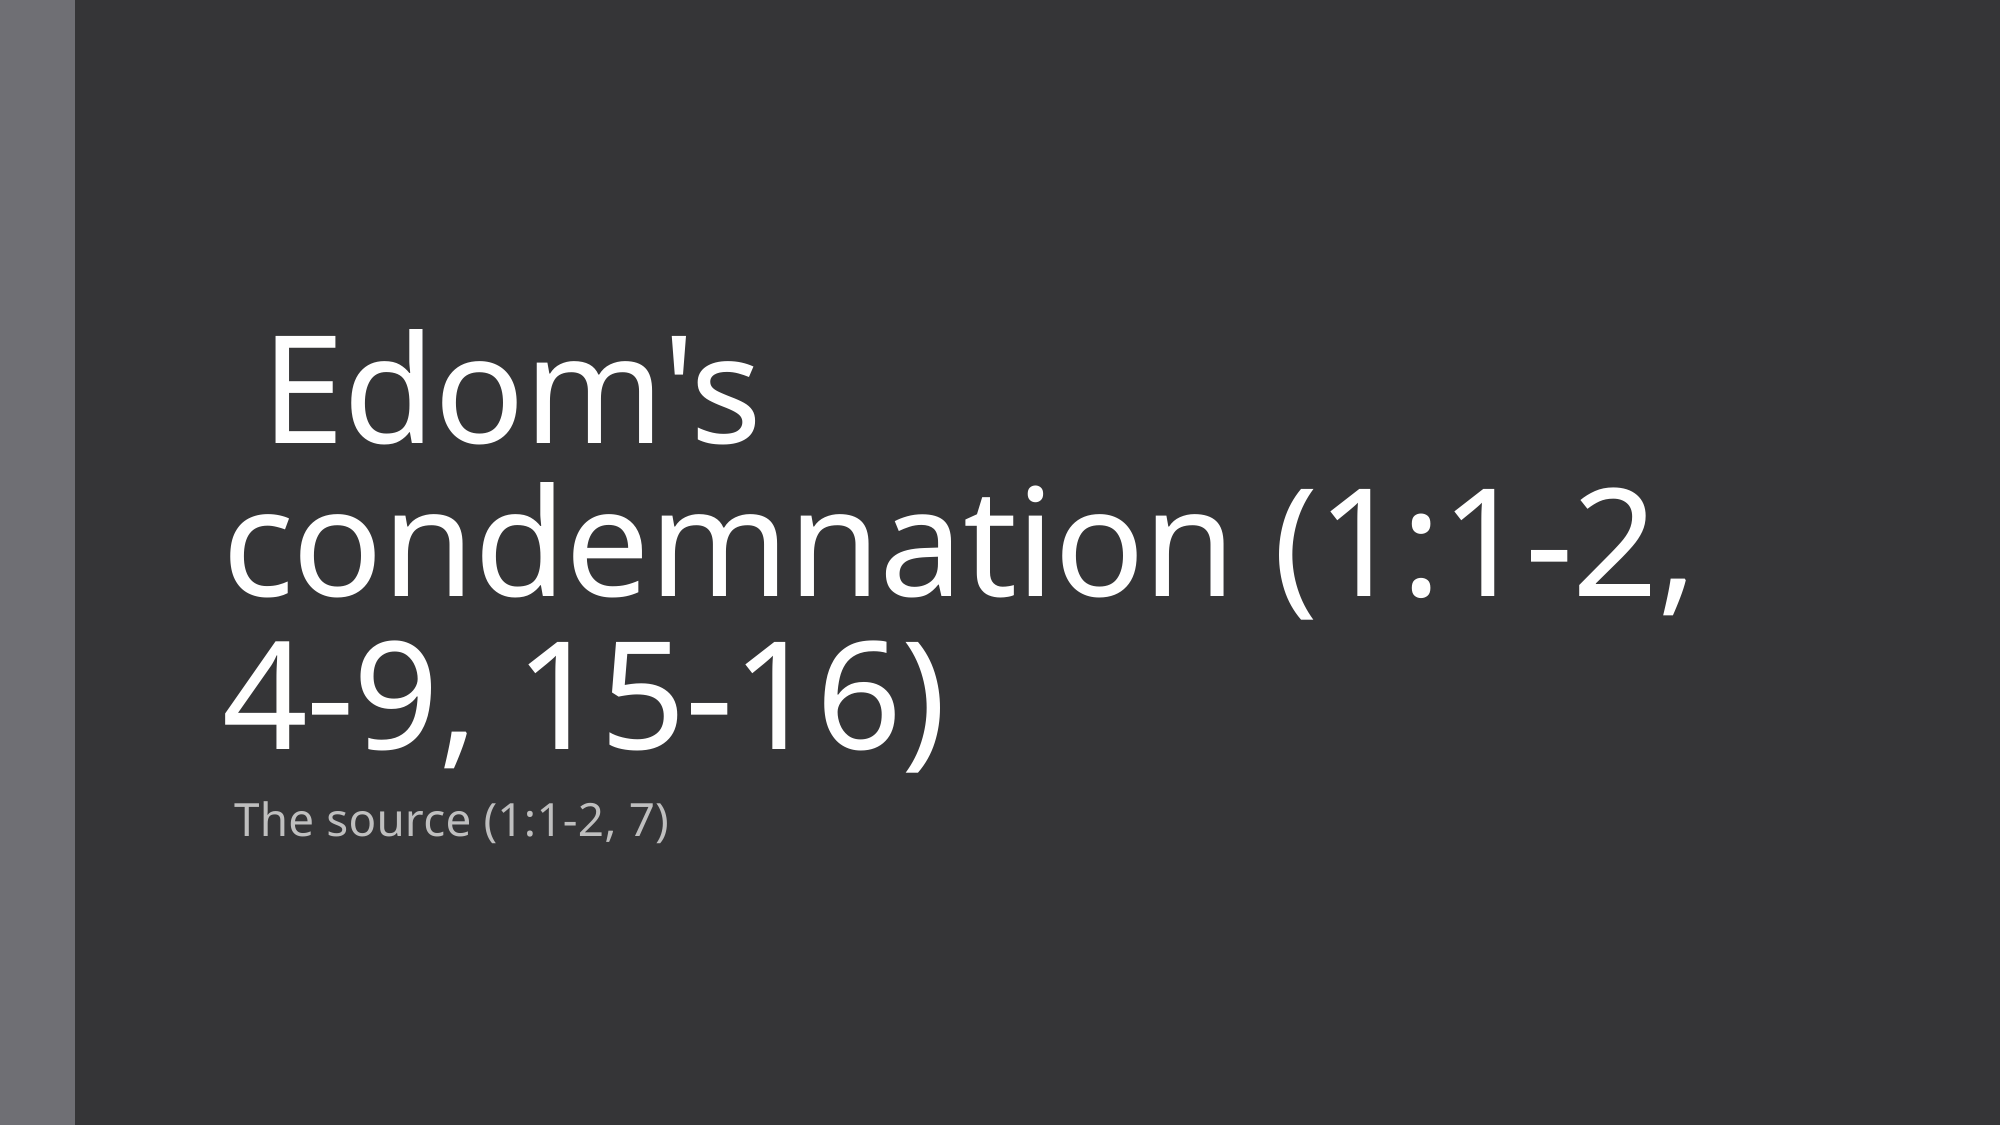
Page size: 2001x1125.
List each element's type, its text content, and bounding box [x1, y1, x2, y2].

subtitle The source (1:1-2, 7) [206, 787, 1752, 1066]
title Edom's condemnation (1:1-2, 4-9, 15-16) [206, 124, 1752, 787]
